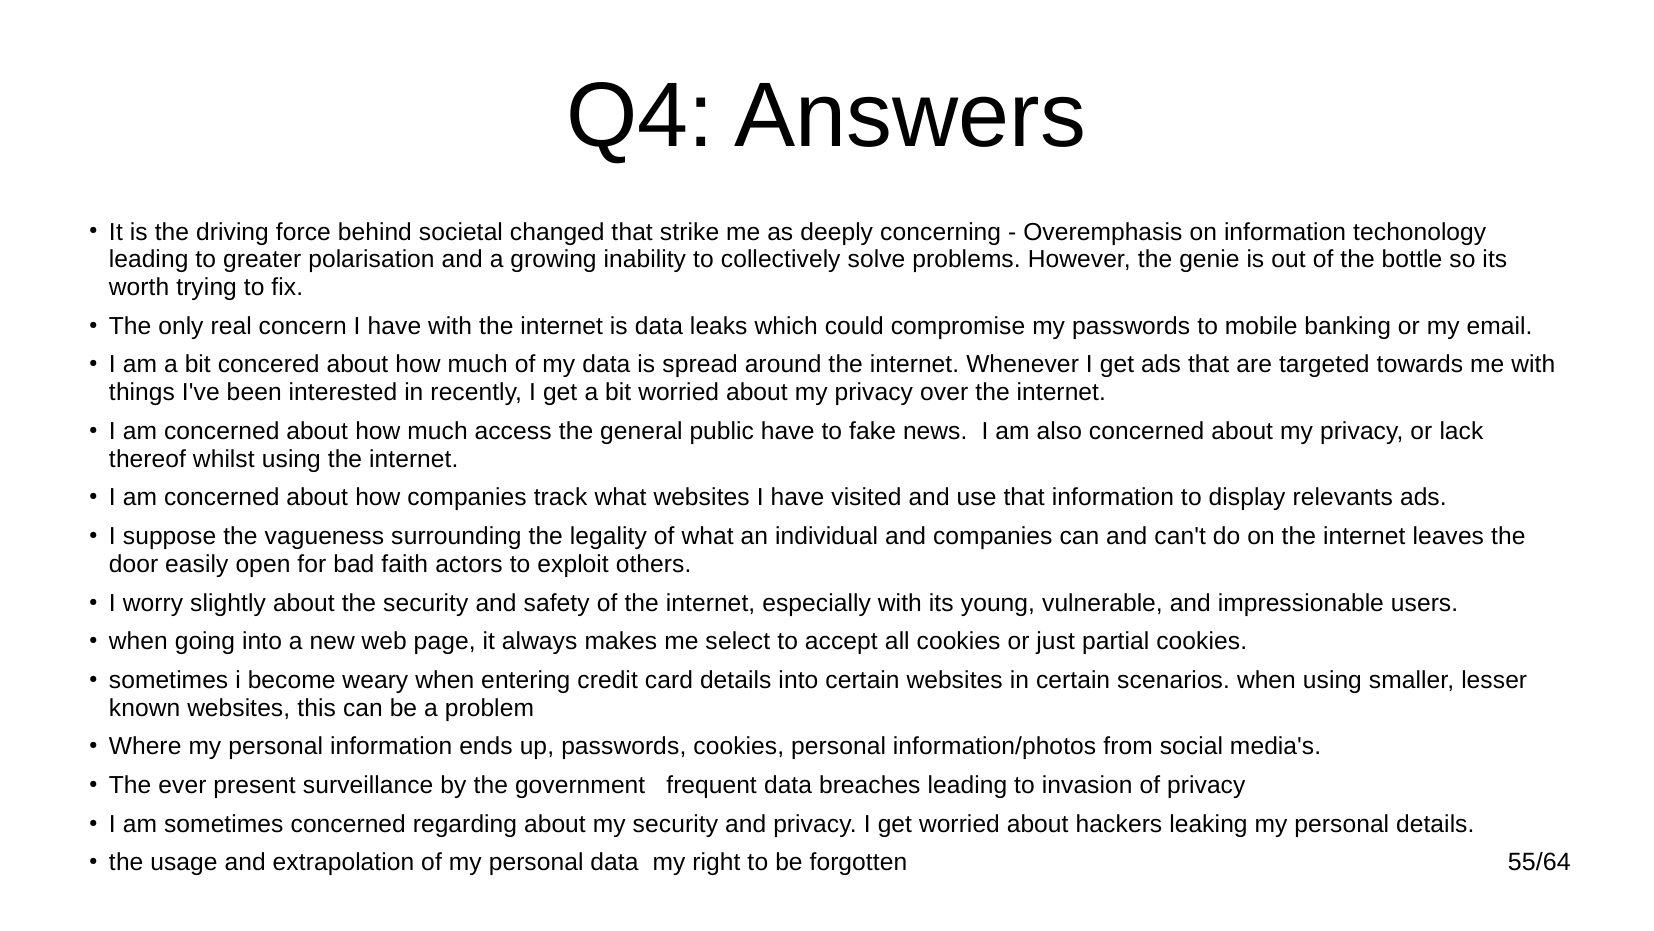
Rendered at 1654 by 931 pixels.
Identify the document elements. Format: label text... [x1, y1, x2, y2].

list It is the driving force behind societal changed that strike me as deeply concerning - Overemphasis on information techonology leading to greater polarisation and a growing inability to collectively solve problems. However, the genie is out of the bottle so its worth trying to fix. The only real concern I have with the internet is data leaks which could compromise my passwords to mobile banking or my email. I am a bit concered about how much of my data is spread around the internet. Whenever I get ads that are targeted towards me with things I've been interested in recently, I get a bit worried about my privacy over the internet. I am concerned about how much access the general public have to fake news. I am also concerned about my privacy, or lack thereof whilst using the internet. I am concerned about how companies track what websites I have visited and use that information to display relevants ads. I suppose the vagueness surrounding the legality of what an individual and companies can and can't do on the internet leaves the door easily open for bad faith actors to exploit others. I worry slightly about the security and safety of the internet, especially with its young, vulnerable, and impressionable users. when going into a new web page, it always makes me select to accept all cookies or just partial cookies. sometimes i become weary when entering credit card details into certain websites in certain scenarios. when using smaller, lesser known websites, this can be a problem Where my personal information ends up, passwords, cookies, personal information/photos from social media's. The ever present surveillance by the government frequent data breaches leading to invasion of privacy I am sometimes concerned regarding about my security and privacy. I get worried about hackers leaking my personal details. the usage and extrapolation of my personal data my right to be forgotten [82, 217, 1571, 886]
title Q4: Answers [82, 37, 1571, 193]
